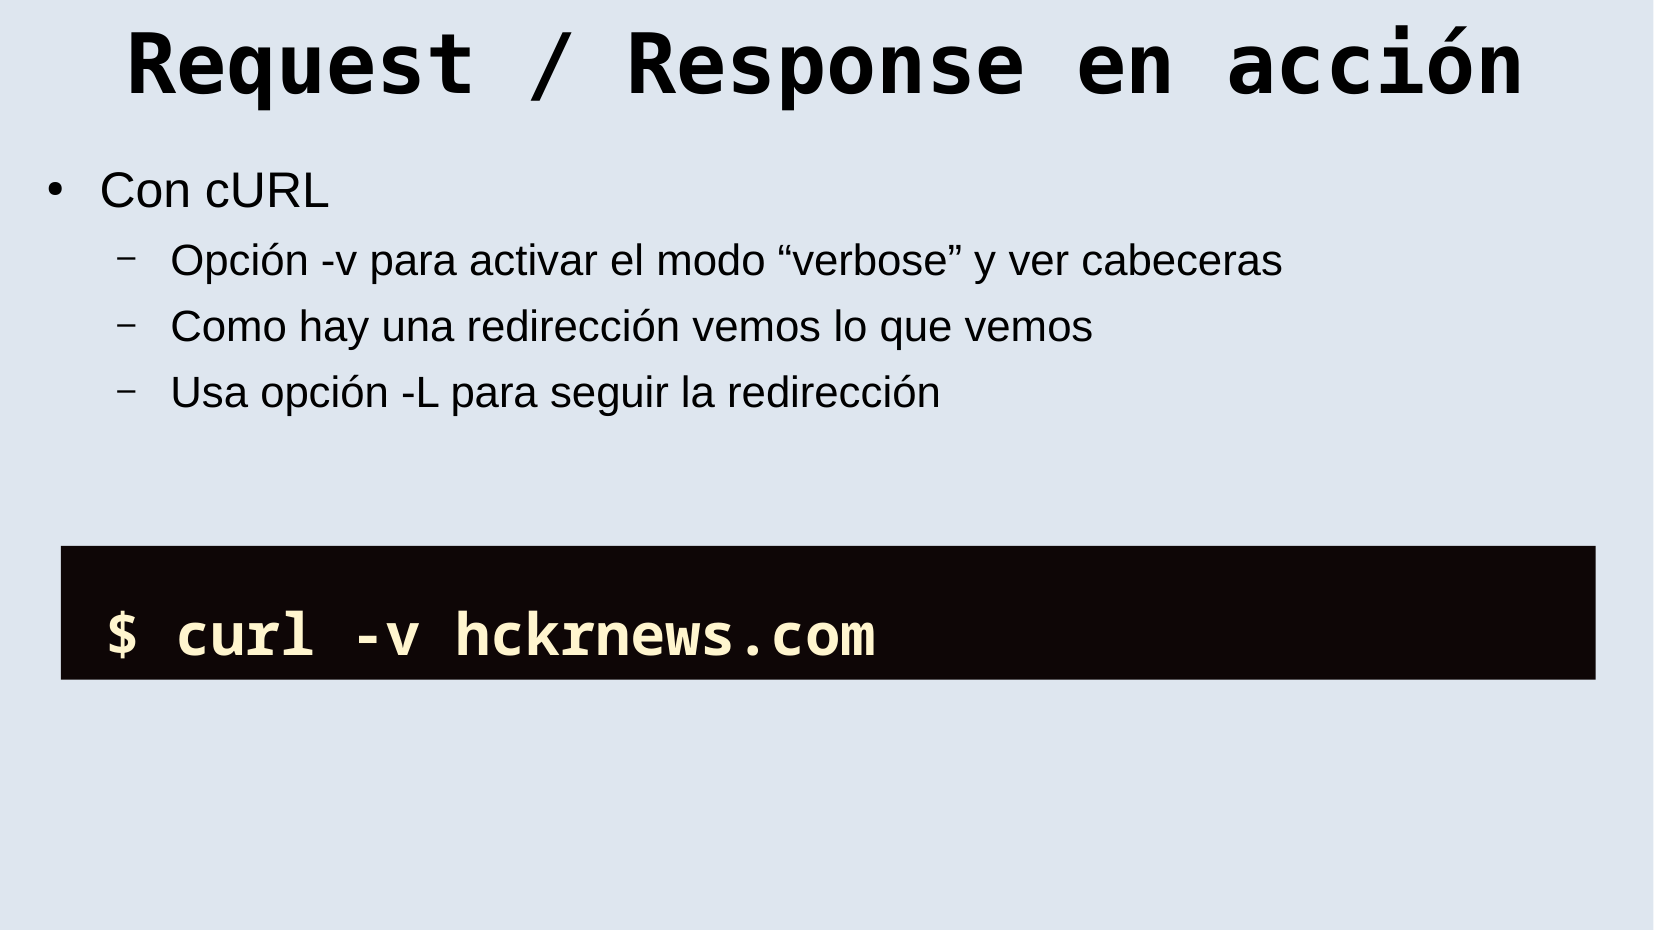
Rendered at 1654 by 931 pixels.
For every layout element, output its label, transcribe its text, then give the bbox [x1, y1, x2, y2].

list Con cURL Opción -v para activar el modo “verbose” y ver cabeceras Como hay una redirección vemos lo que vemos Usa opción -L para seguir la redirección [28, 161, 1620, 465]
text_box $ curl -v hckrnews.com [60, 545, 1596, 669]
title Request / Response en acción [82, 14, 1571, 116]
